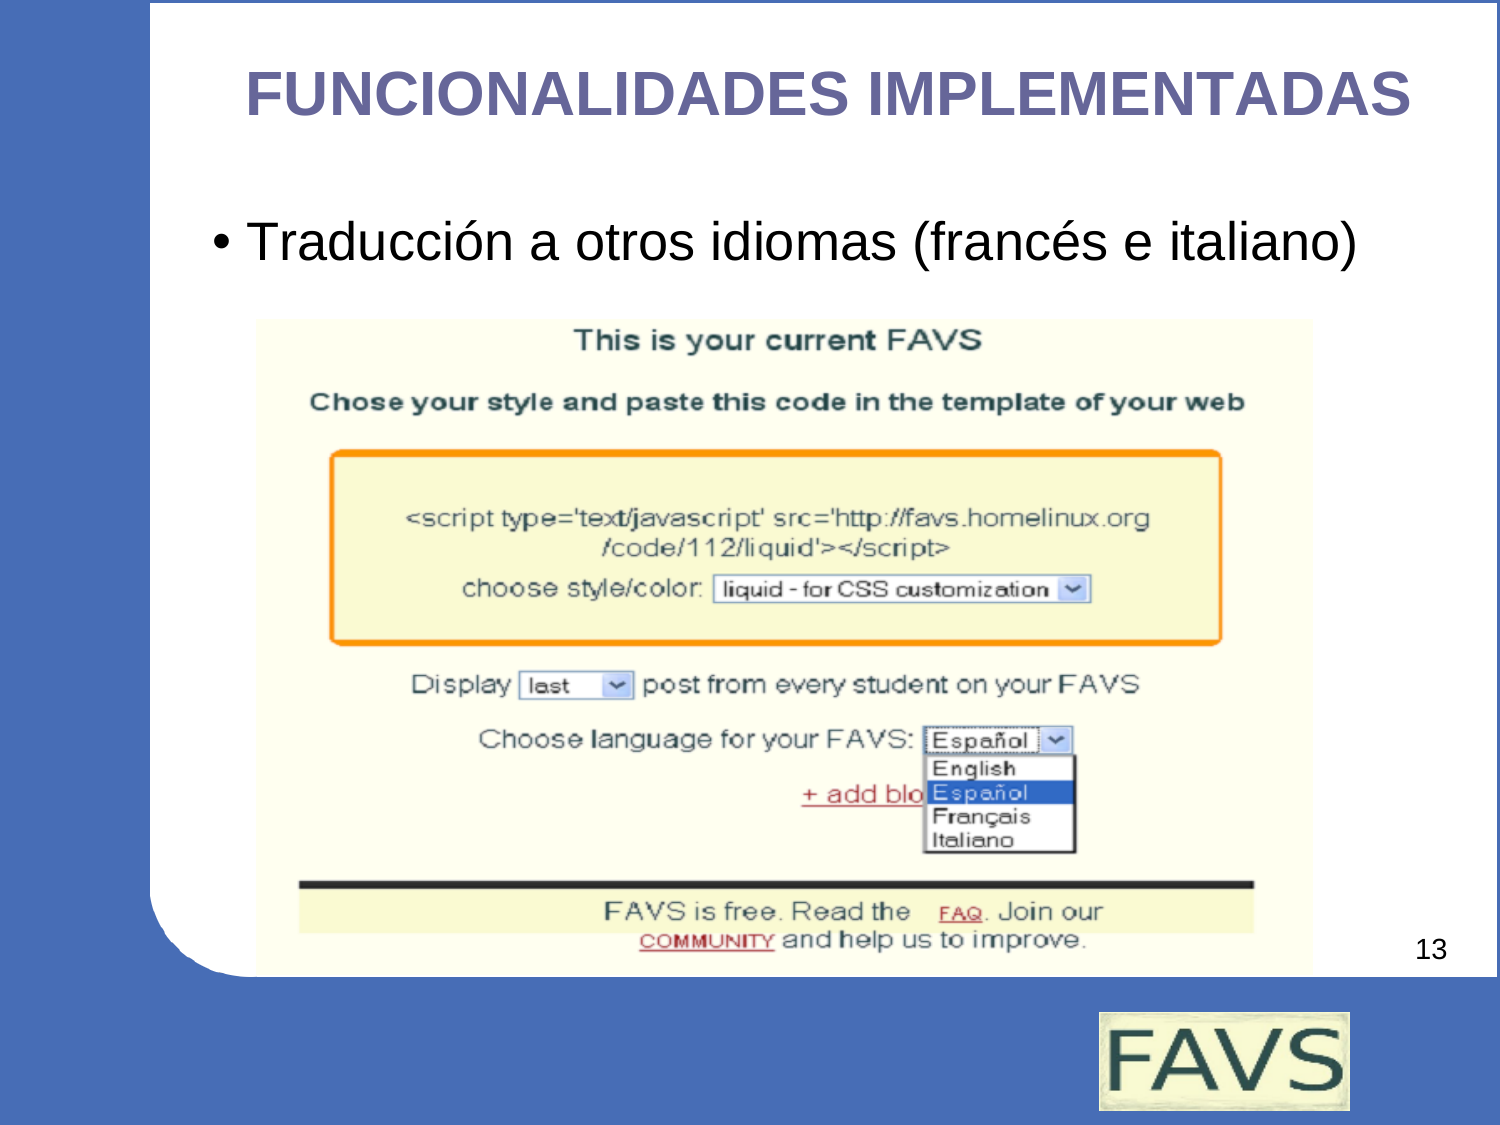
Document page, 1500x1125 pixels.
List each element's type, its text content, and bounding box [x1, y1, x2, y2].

title FUNCIONALIDADES IMPLEMENTADAS [212, 24, 1447, 164]
picture [0, 0, 1500, 1125]
subtitle Traducción a otros idiomas (francés e italiano) [212, 182, 1448, 300]
